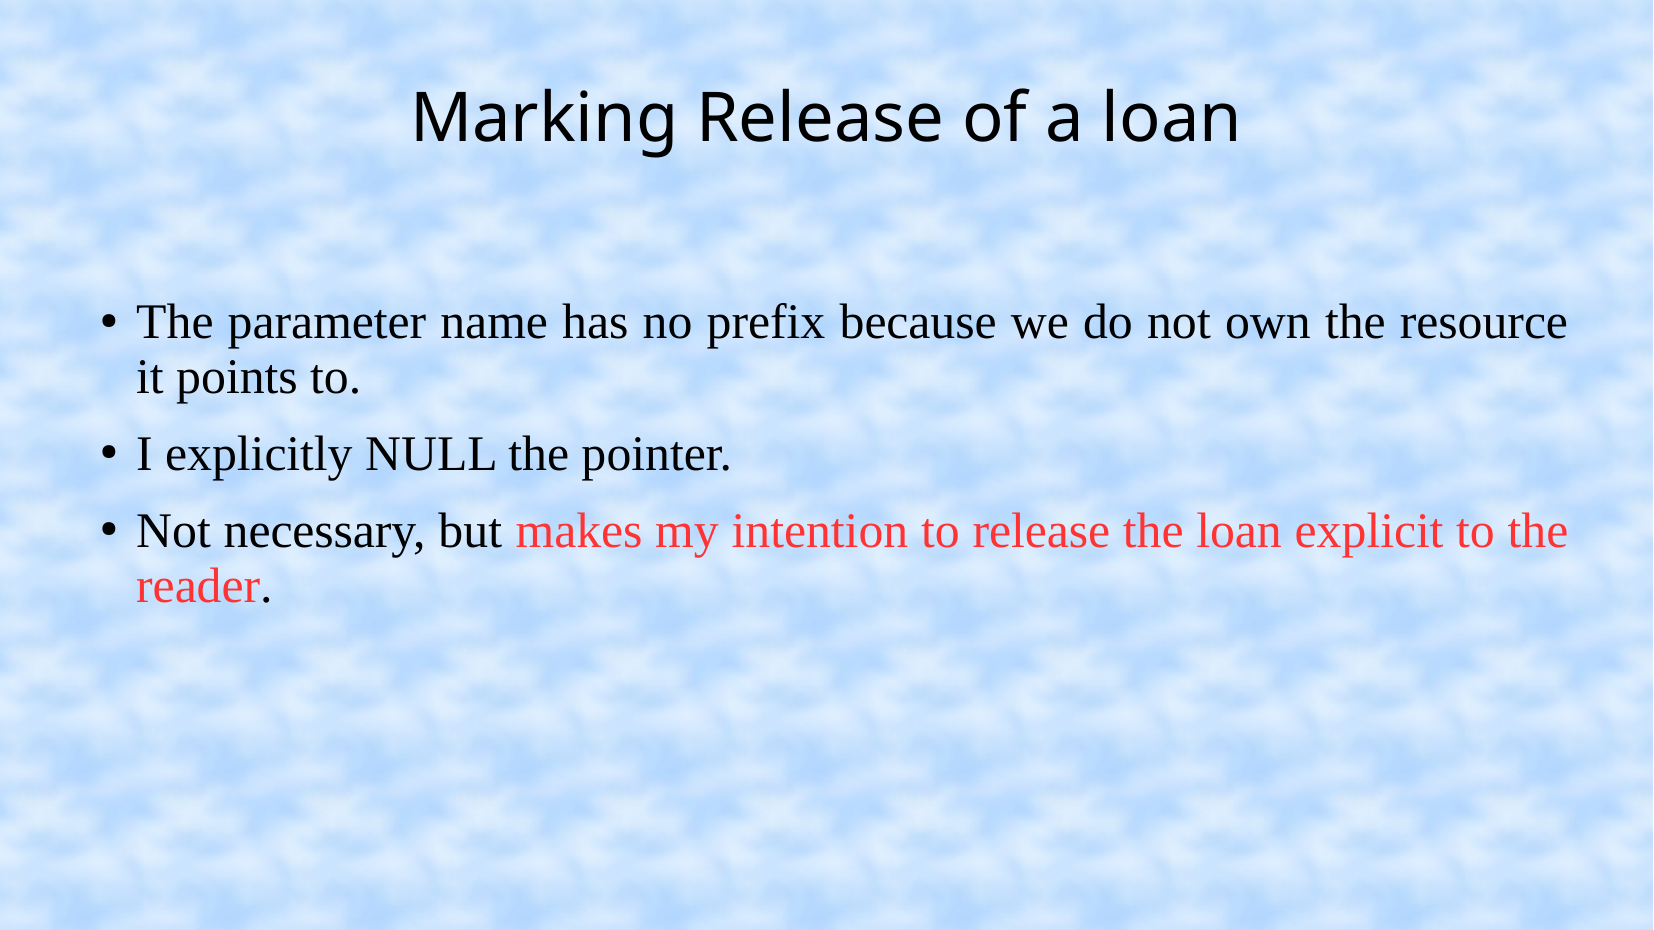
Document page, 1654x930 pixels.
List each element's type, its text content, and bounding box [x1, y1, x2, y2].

list The parameter name has no prefix because we do not own the resource it points to. I explicitly NULL the pointer. Not necessary, but makes my intention to release the loan explicit to the reader. [82, 217, 1571, 841]
picture [0, 0, 1654, 930]
title Marking Release of a loan [82, 36, 1571, 193]
